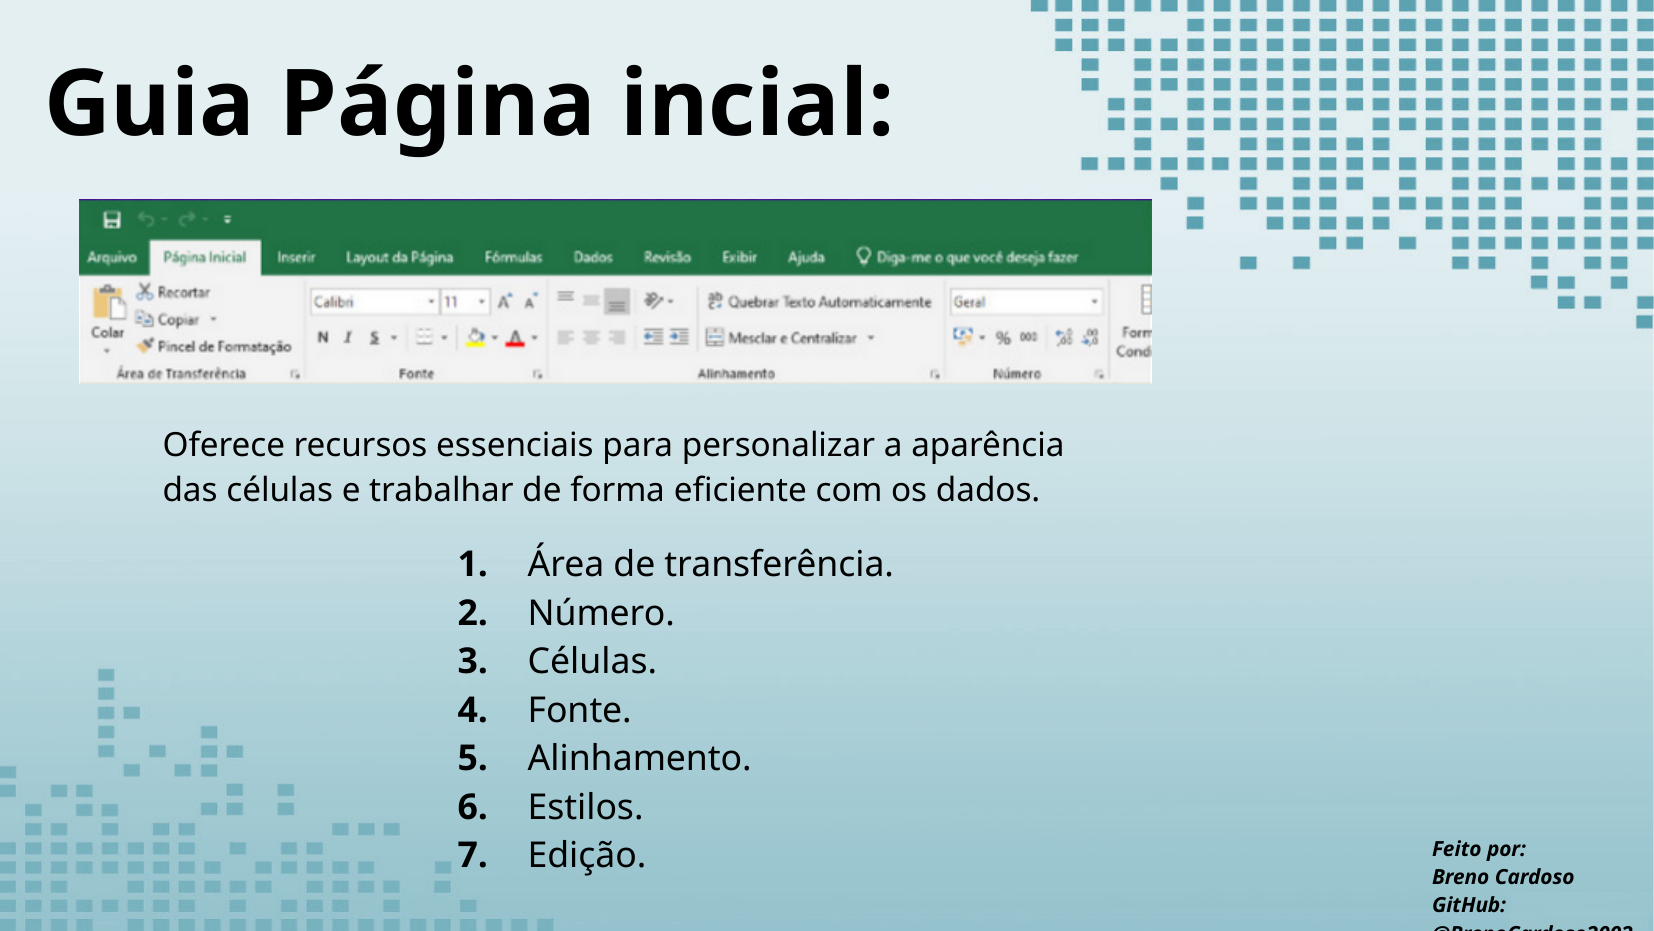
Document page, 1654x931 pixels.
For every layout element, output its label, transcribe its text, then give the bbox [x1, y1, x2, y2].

text_box Guia Página incial: [29, 29, 916, 178]
text_box Feito por: Breno Cardoso GitHub: @BrenoCardoso2002 [1417, 826, 1654, 931]
text_box 1. Área de transferência. 2. Número. 3. Células. 4. Fonte. 5. Alinhamento. 6. Estilos. 7. Edição. [442, 531, 1506, 886]
picture [0, 0, 1654, 931]
text_box Oferece recursos essenciais para personalizar a aparência das células e trabalhar de forma eficiente com os dados. [147, 413, 1093, 562]
